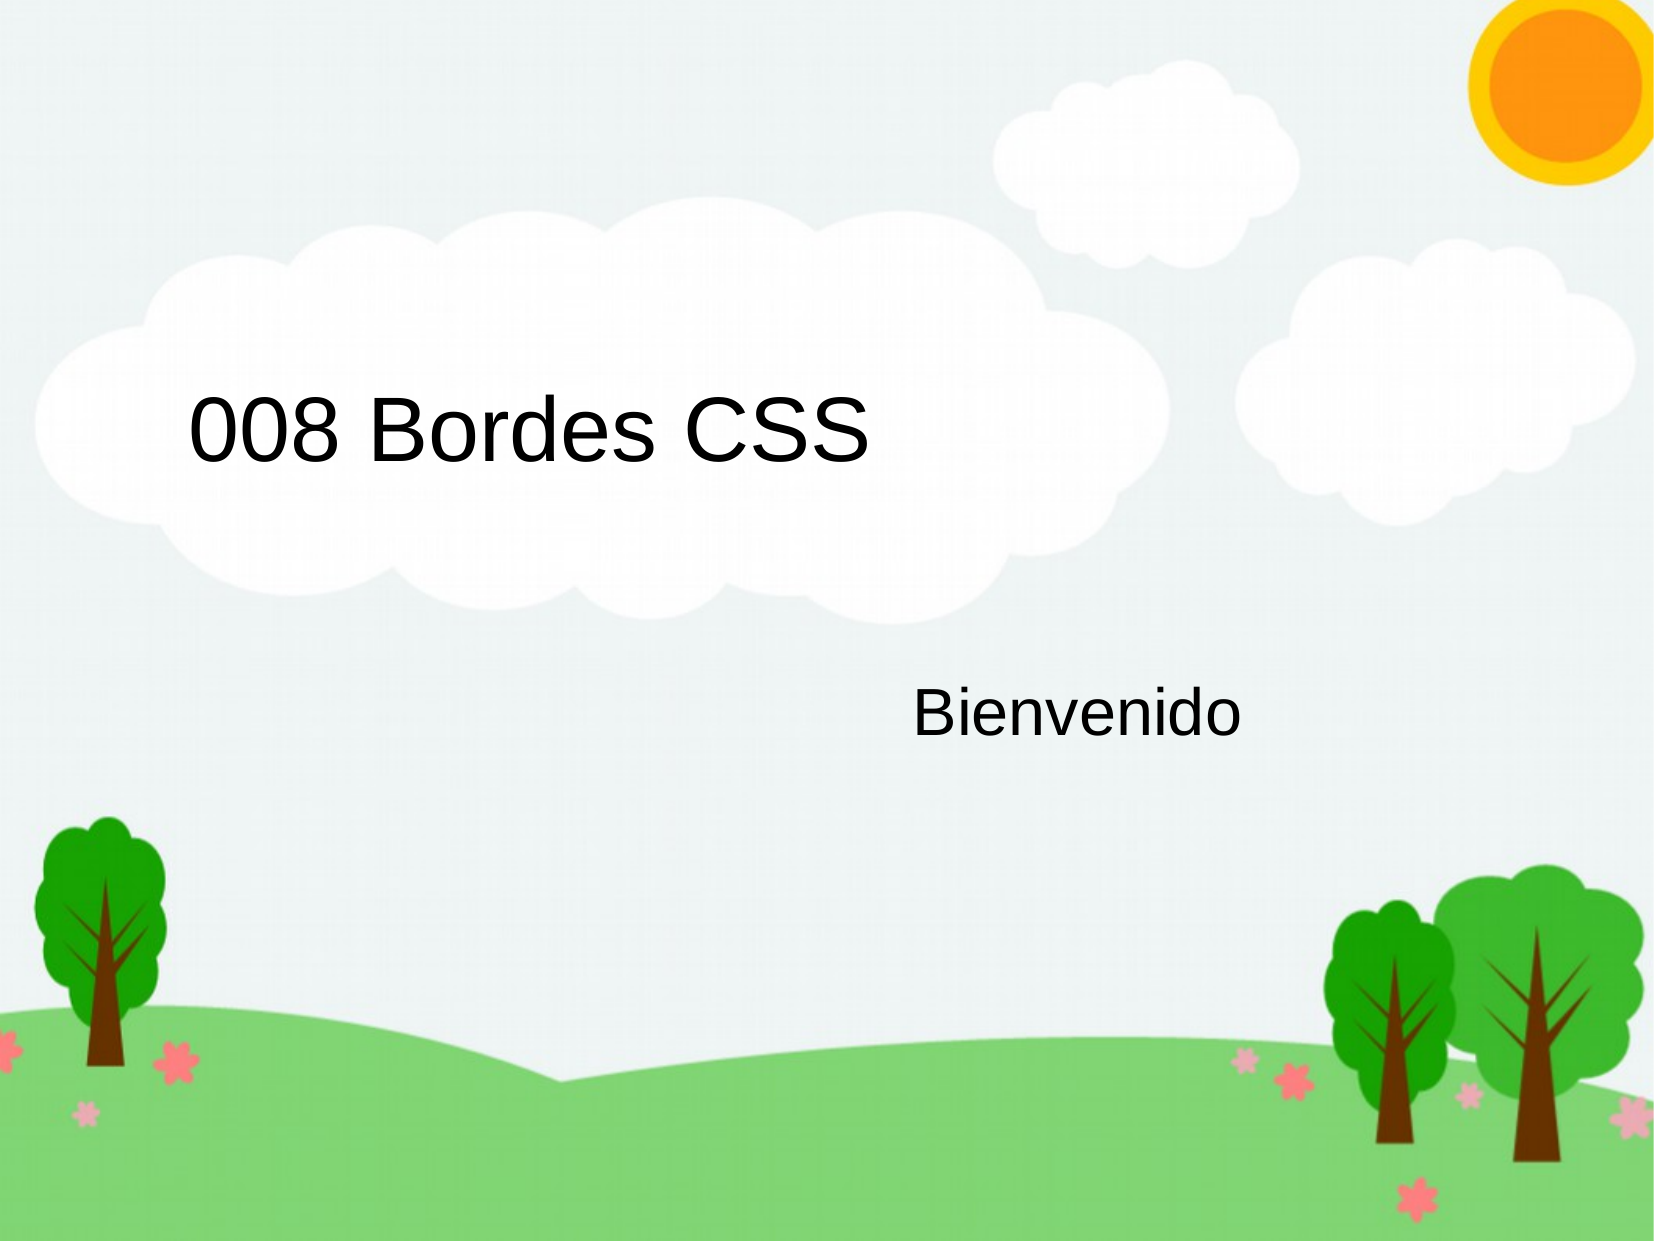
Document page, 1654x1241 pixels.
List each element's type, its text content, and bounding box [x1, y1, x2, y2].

title 008 Bordes CSS [188, 283, 1028, 577]
picture [0, 0, 1654, 1241]
subtitle Bienvenido [661, 632, 1512, 792]
